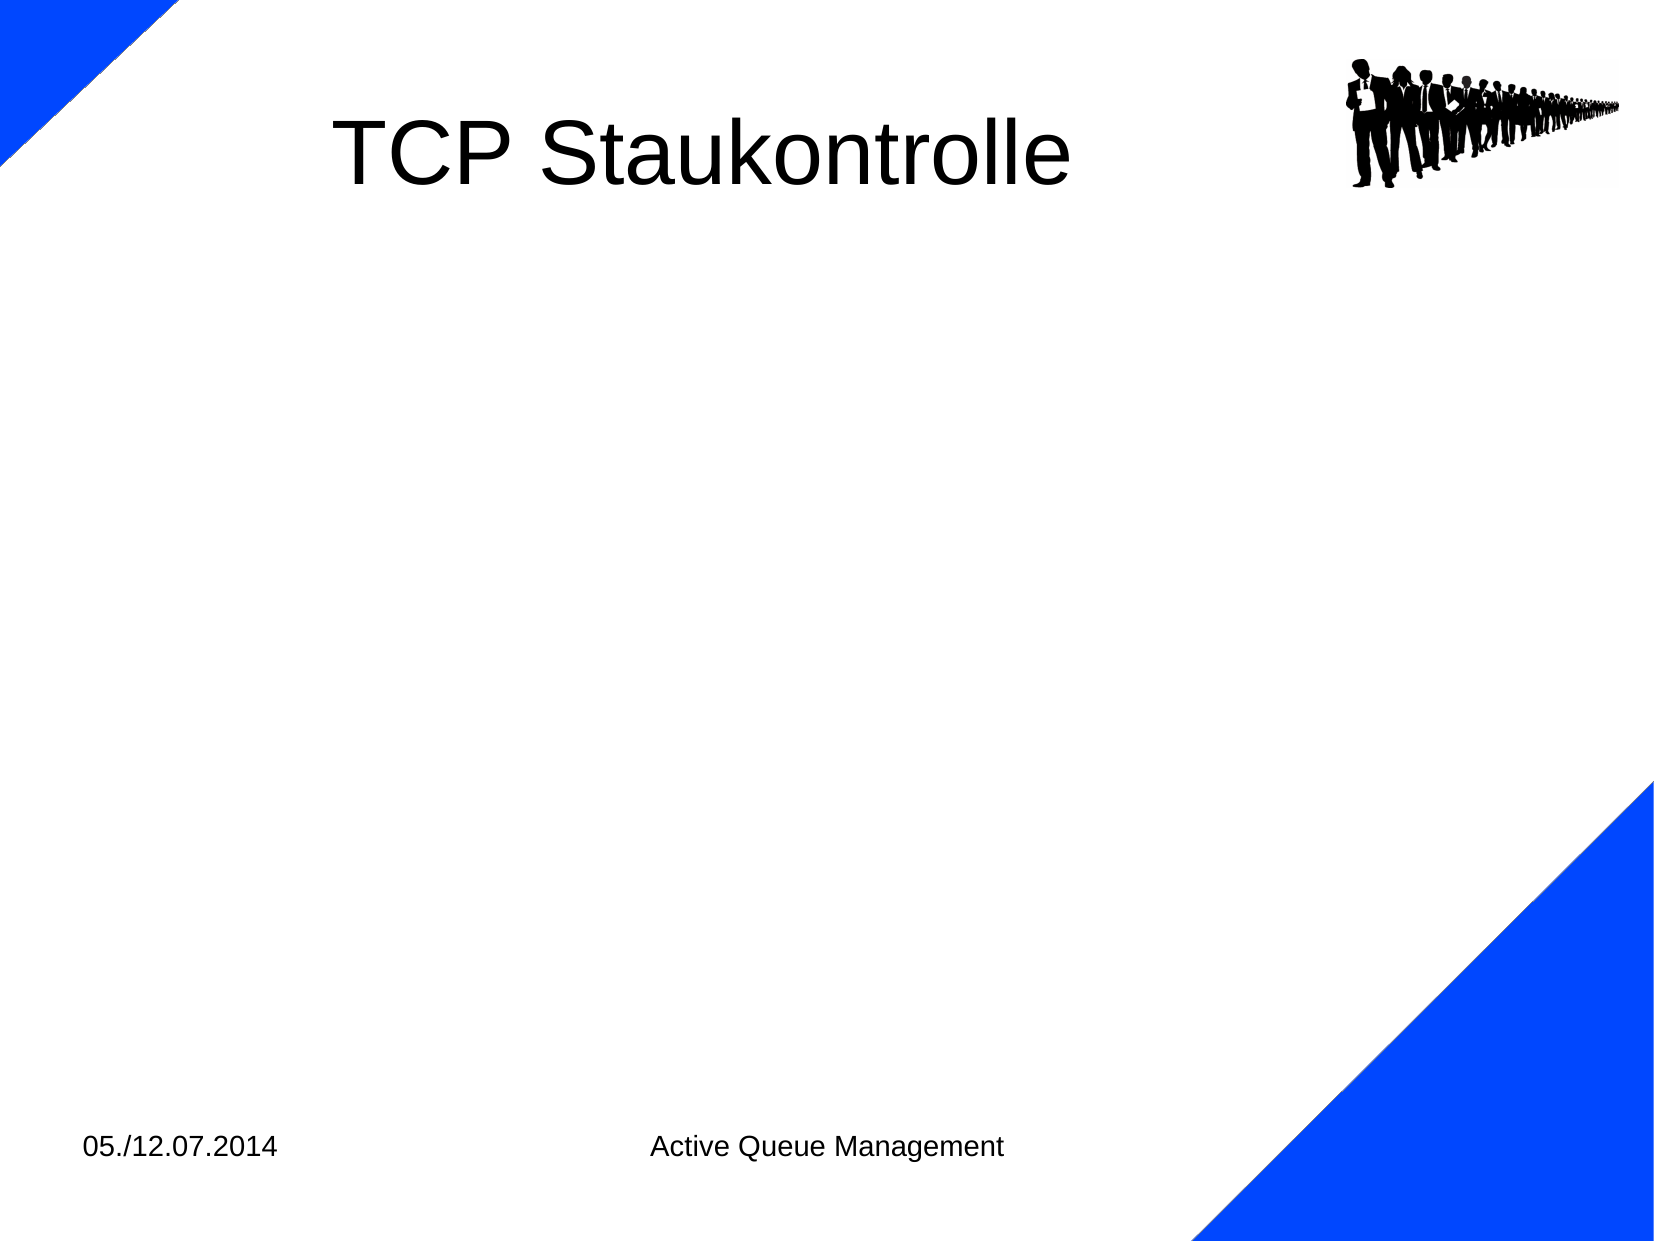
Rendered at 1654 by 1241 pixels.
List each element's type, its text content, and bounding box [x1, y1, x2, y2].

picture [1346, 59, 1619, 188]
title TCP Staukontrolle [82, 49, 1323, 257]
